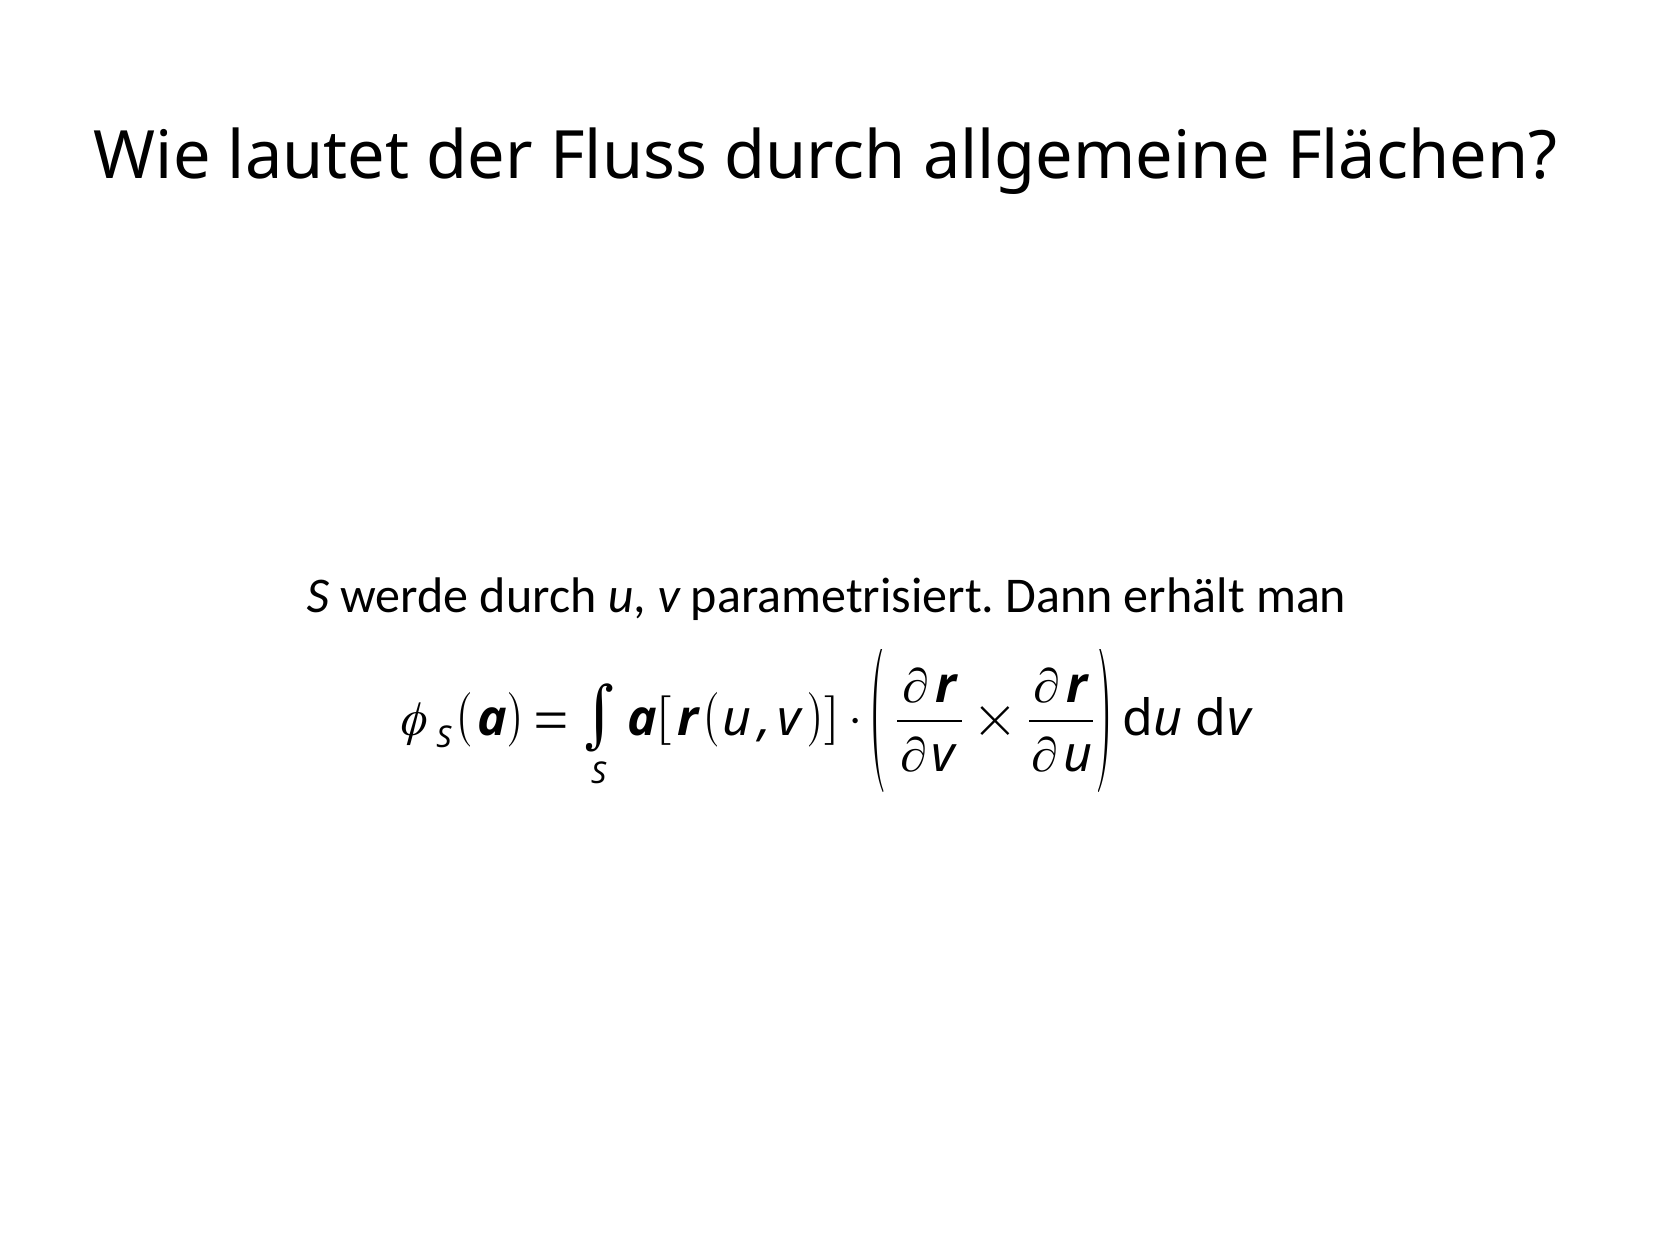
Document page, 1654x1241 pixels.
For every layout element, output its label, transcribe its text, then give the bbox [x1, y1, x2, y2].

chart [392, 649, 1261, 792]
title Wie lautet der Fluss durch allgemeine Flächen? [82, 49, 1571, 257]
subtitle S werde durch u, v parametrisiert. Dann erhält man [82, 290, 1571, 1010]
